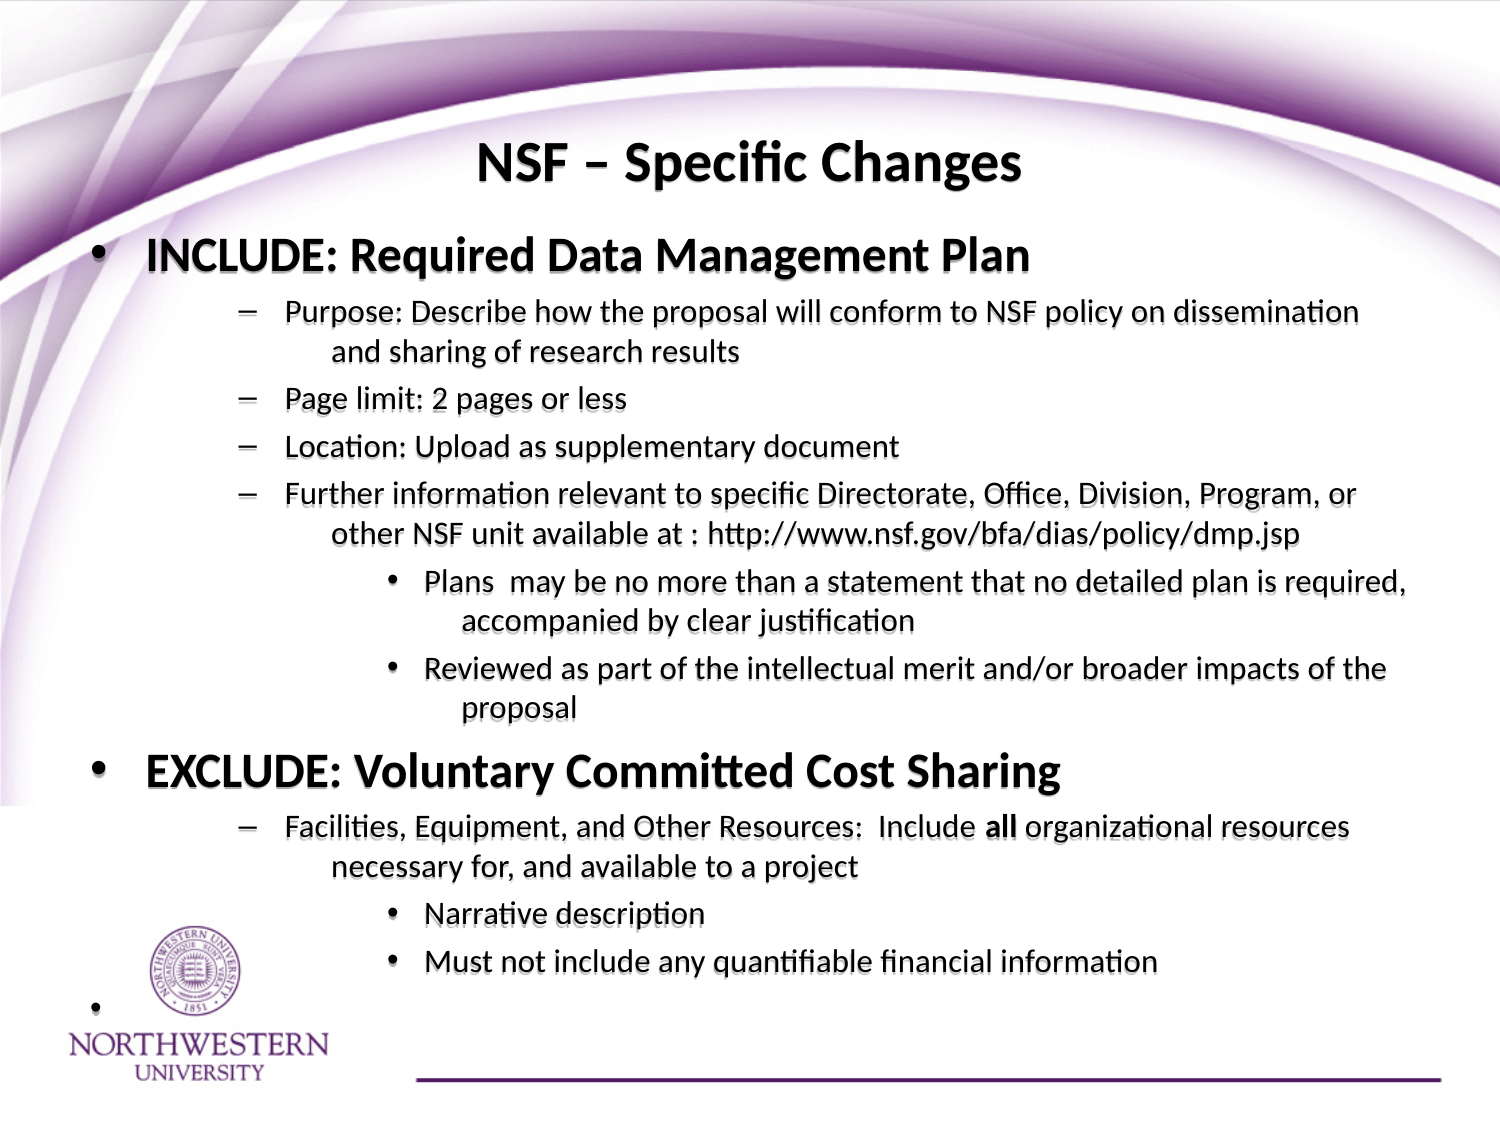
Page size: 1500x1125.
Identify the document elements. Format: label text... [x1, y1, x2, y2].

title NSF – Specific Changes [75, 101, 1426, 214]
list INCLUDE: Required Data Management Plan Purpose: Describe how the proposal will conform to NSF policy on dissemination and sharing of research results Page limit: 2 pages or less Location: Upload as supplementary document Further information relevant to specific Directorate, Office, Division, Program, or other NSF unit available at : http://www.nsf.gov/bfa/dias/policy/dmp.jsp Plans may be no more than a statement that no detailed plan is required, accompanied by clear justification Reviewed as part of the intellectual merit and/or broader impacts of the proposal EXCLUDE: Voluntary Committed Cost Sharing Facilities, Equipment, and Other Resources: Include all organizational resources necessary for, and available to a project Narrative description Must not include any quantifiable financial information [75, 214, 1426, 989]
